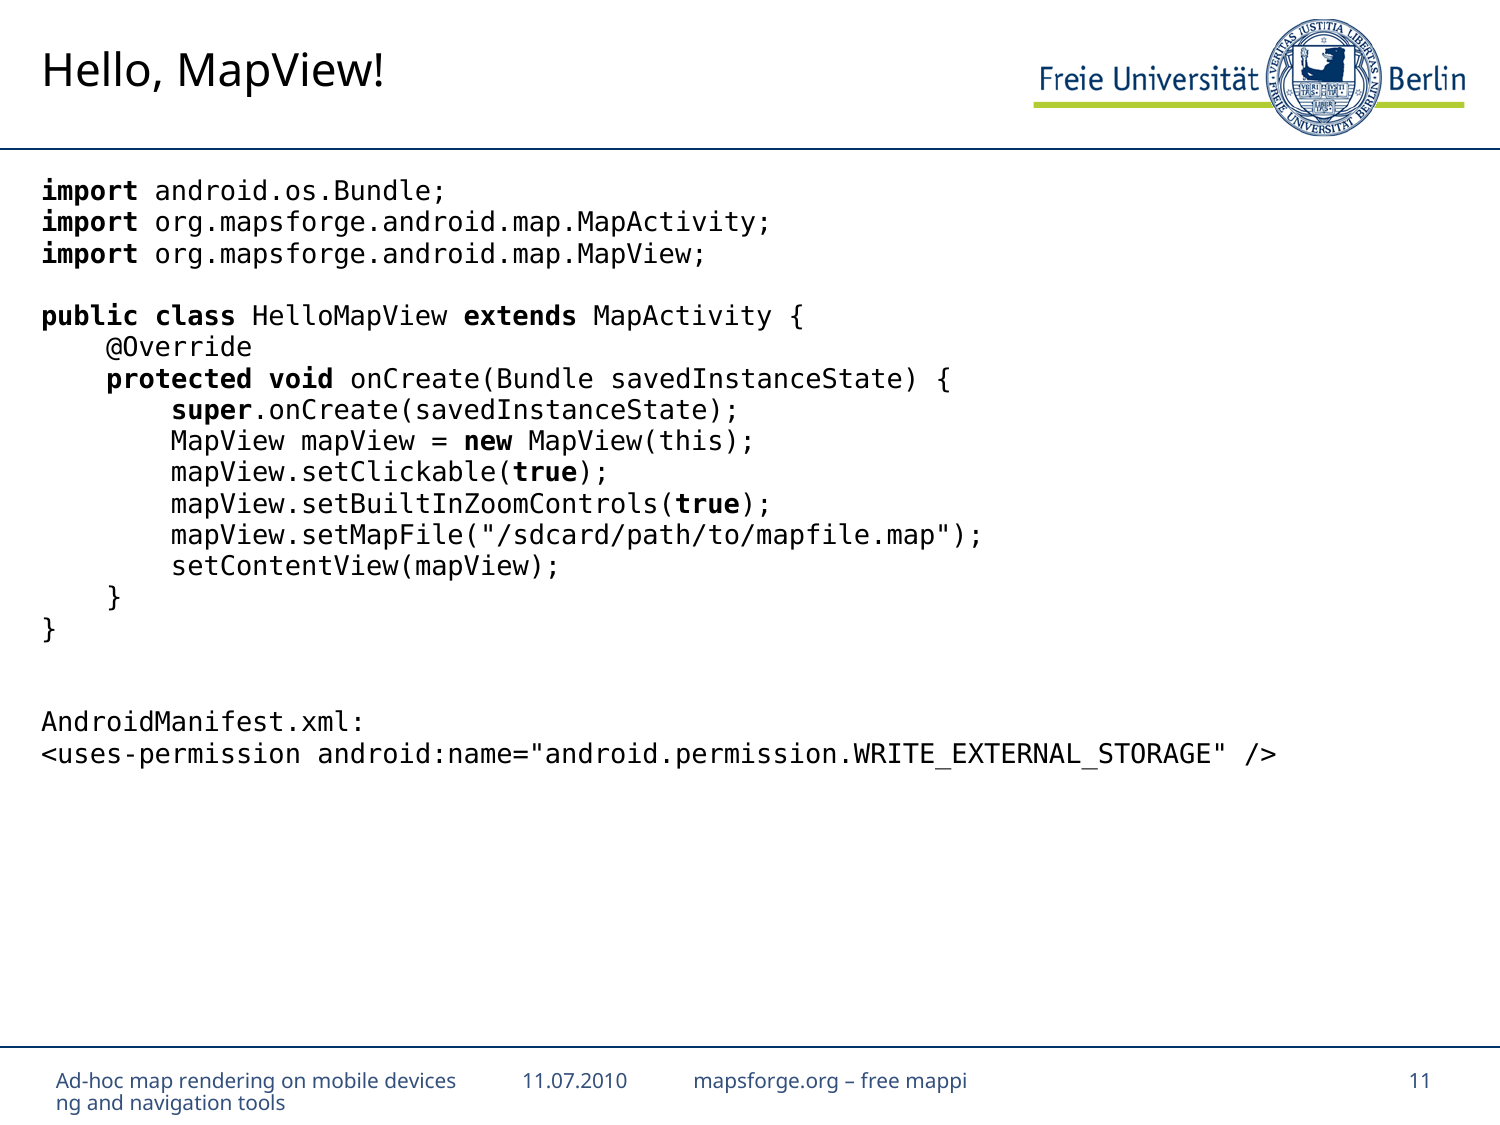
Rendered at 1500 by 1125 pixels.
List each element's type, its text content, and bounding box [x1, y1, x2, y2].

list import android.os.Bundle; import org.mapsforge.android.map.MapActivity; import org.mapsforge.android.map.MapView; public class HelloMapView extends MapActivity { @Override protected void onCreate(Bundle savedInstanceState) { super.onCreate(savedInstanceState); MapView mapView = new MapView(this); mapView.setClickable(true); mapView.setBuiltInZoomControls(true); mapView.setMapFile("/sdcard/path/to/mapfile.map"); setContentView(mapView); } } AndroidManifest.xml: <uses-permission android:name="android.permission.WRITE_EXTERNAL_STORAGE" /> [41, 175, 1447, 919]
title Hello, MapView! [41, 0, 1016, 138]
picture [1033, 19, 1470, 137]
